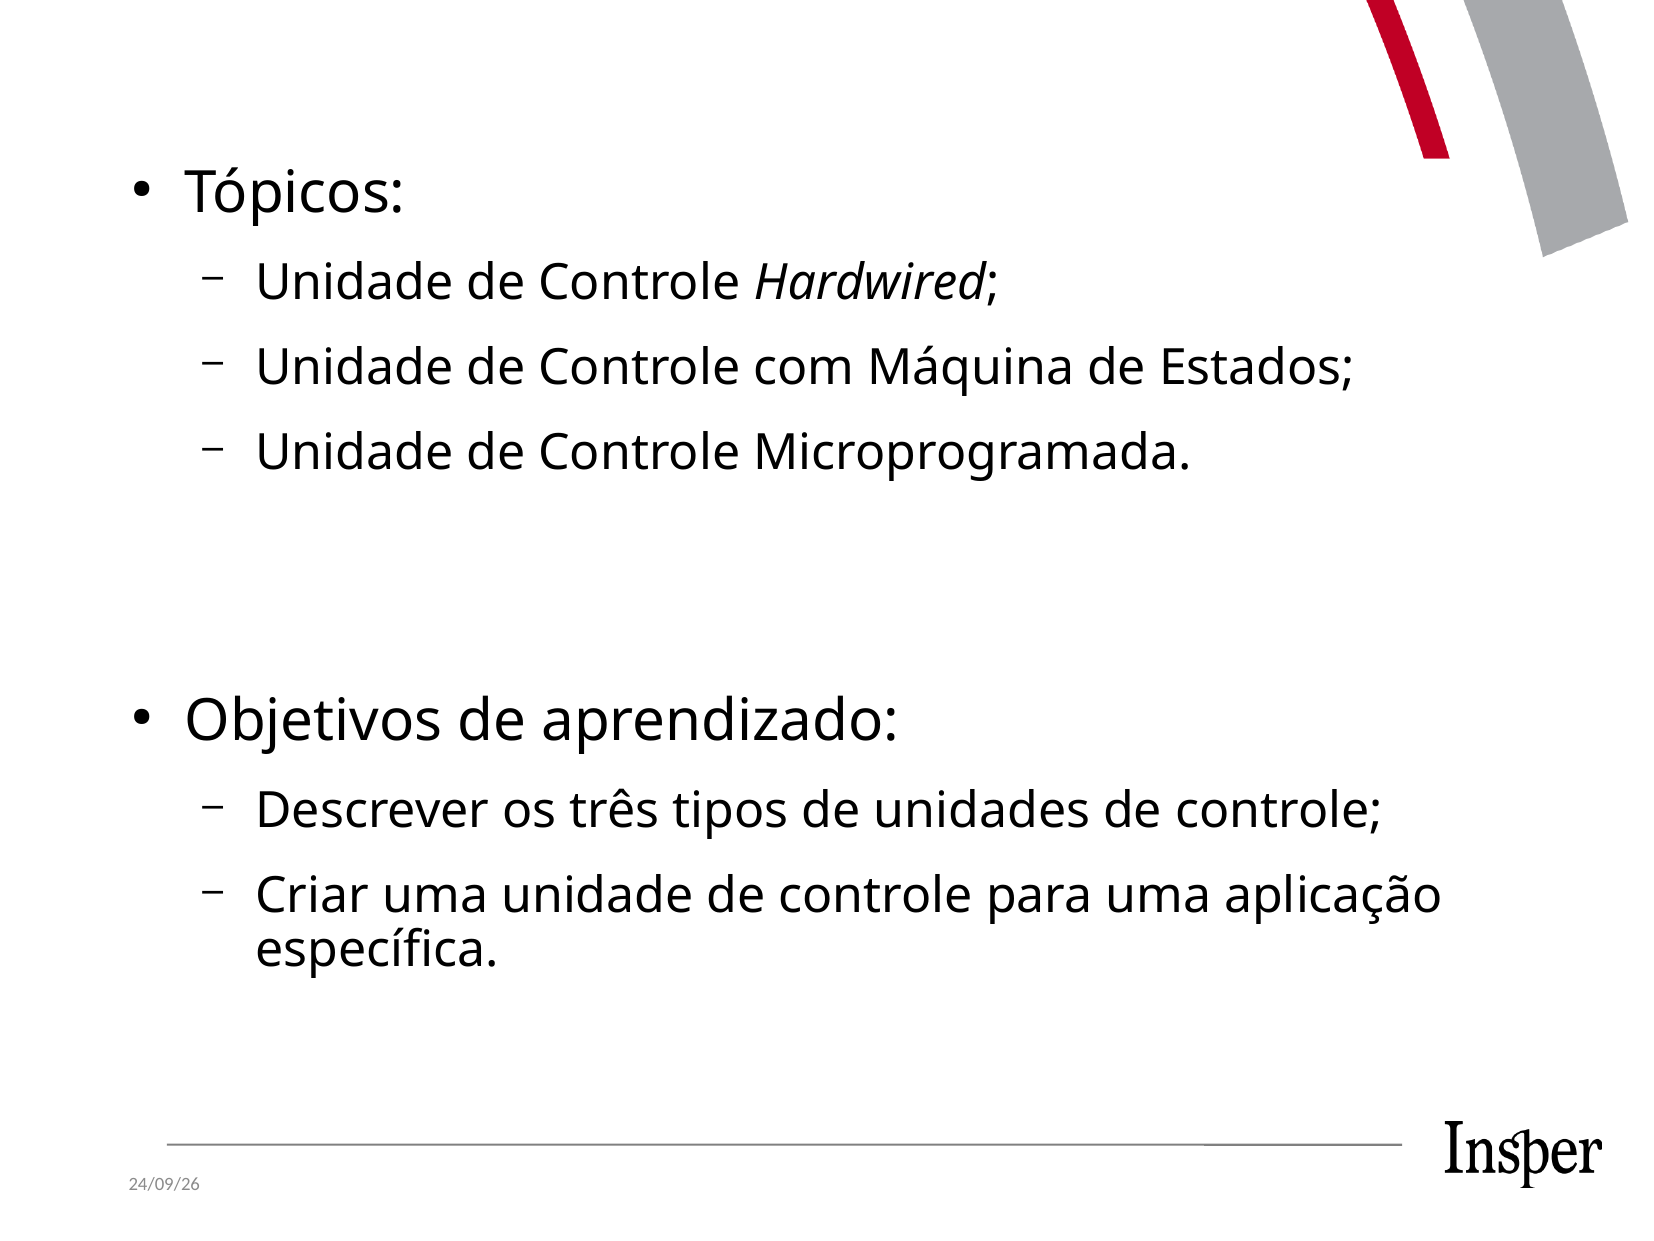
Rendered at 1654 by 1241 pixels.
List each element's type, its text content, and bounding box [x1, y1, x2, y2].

list Tópicos: Unidade de Controle Hardwired; Unidade de Controle com Máquina de Estados; Unidade de Controle Microprogramada. Objetivos de aprendizado: Descrever os três tipos de unidades de controle; Criar uma unidade de controle para uma aplicação específica. [113, 53, 1540, 1134]
